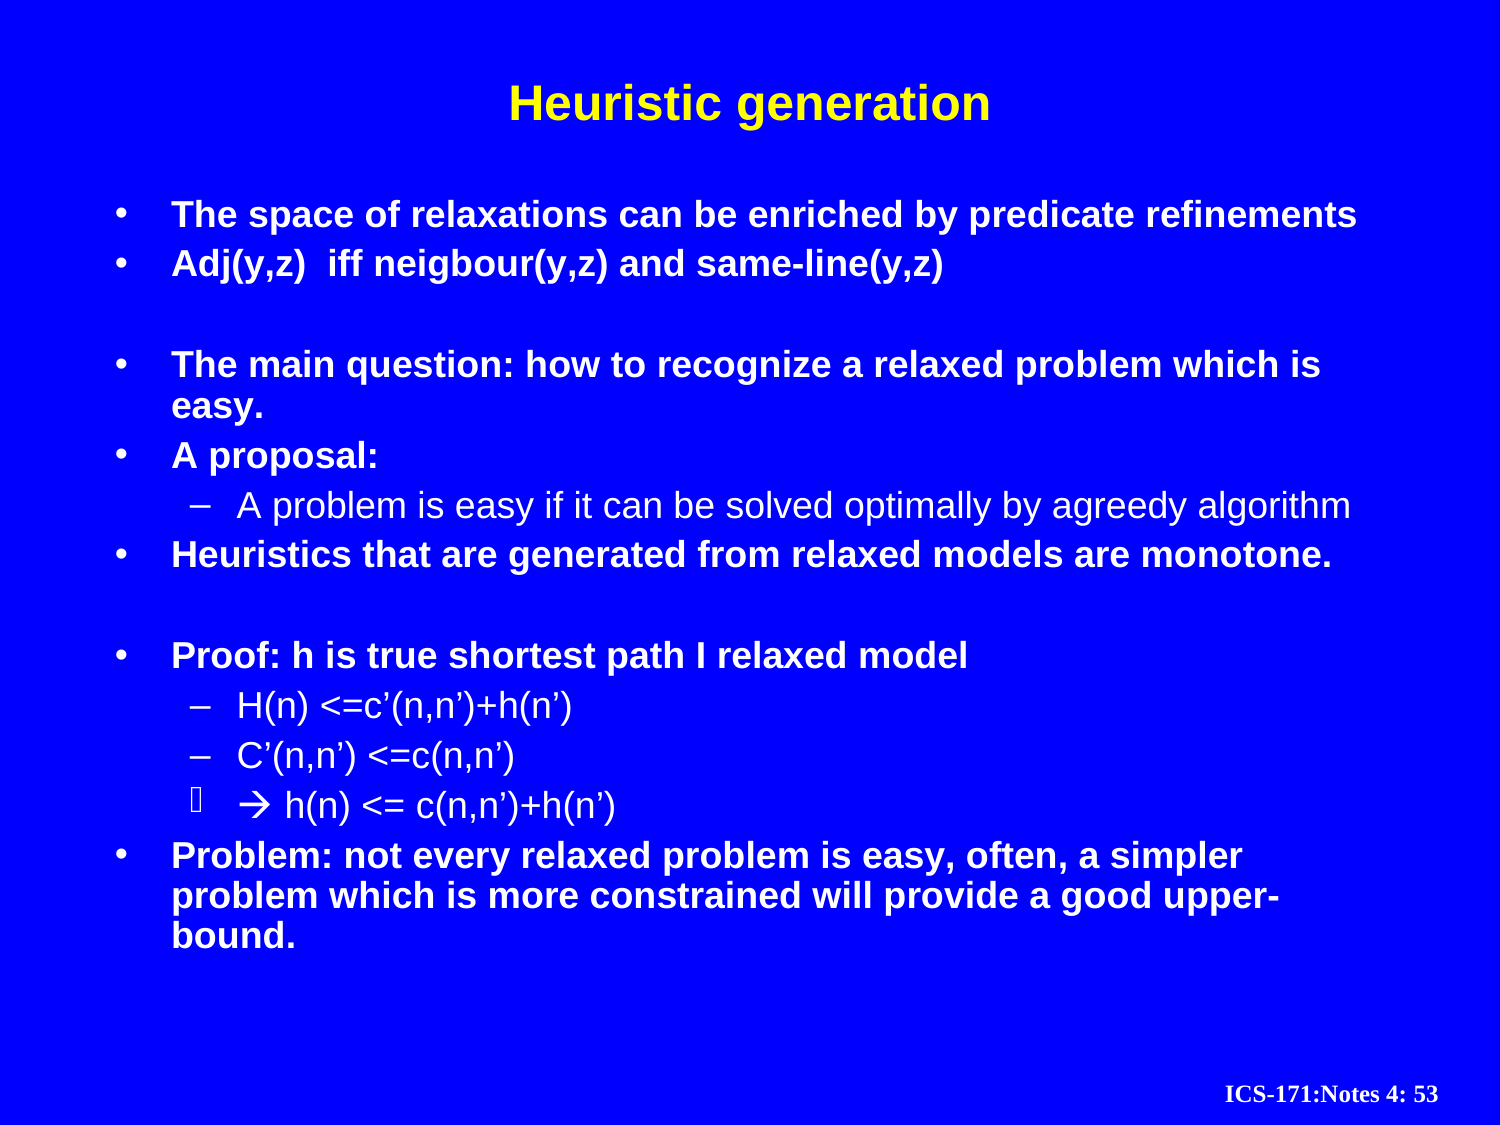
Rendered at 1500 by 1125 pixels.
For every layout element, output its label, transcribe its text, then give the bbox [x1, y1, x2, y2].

title Heuristic generation [112, 49, 1388, 150]
list The space of relaxations can be enriched by predicate refinements Adj(y,z) iff neigbour(y,z) and same-line(y,z) The main question: how to recognize a relaxed problem which is easy. A proposal: A problem is easy if it can be solved optimally by agreedy algorithm Heuristics that are generated from relaxed models are monotone. Proof: h is true shortest path I relaxed model H(n) <=c’(n,n’)+h(n’) C’(n,n’) <=c(n,n’)  h(n) <= c(n,n’)+h(n’) Problem: not every relaxed problem is easy, often, a simpler problem which is more constrained will provide a good upper-bound. [99, 187, 1388, 1013]
